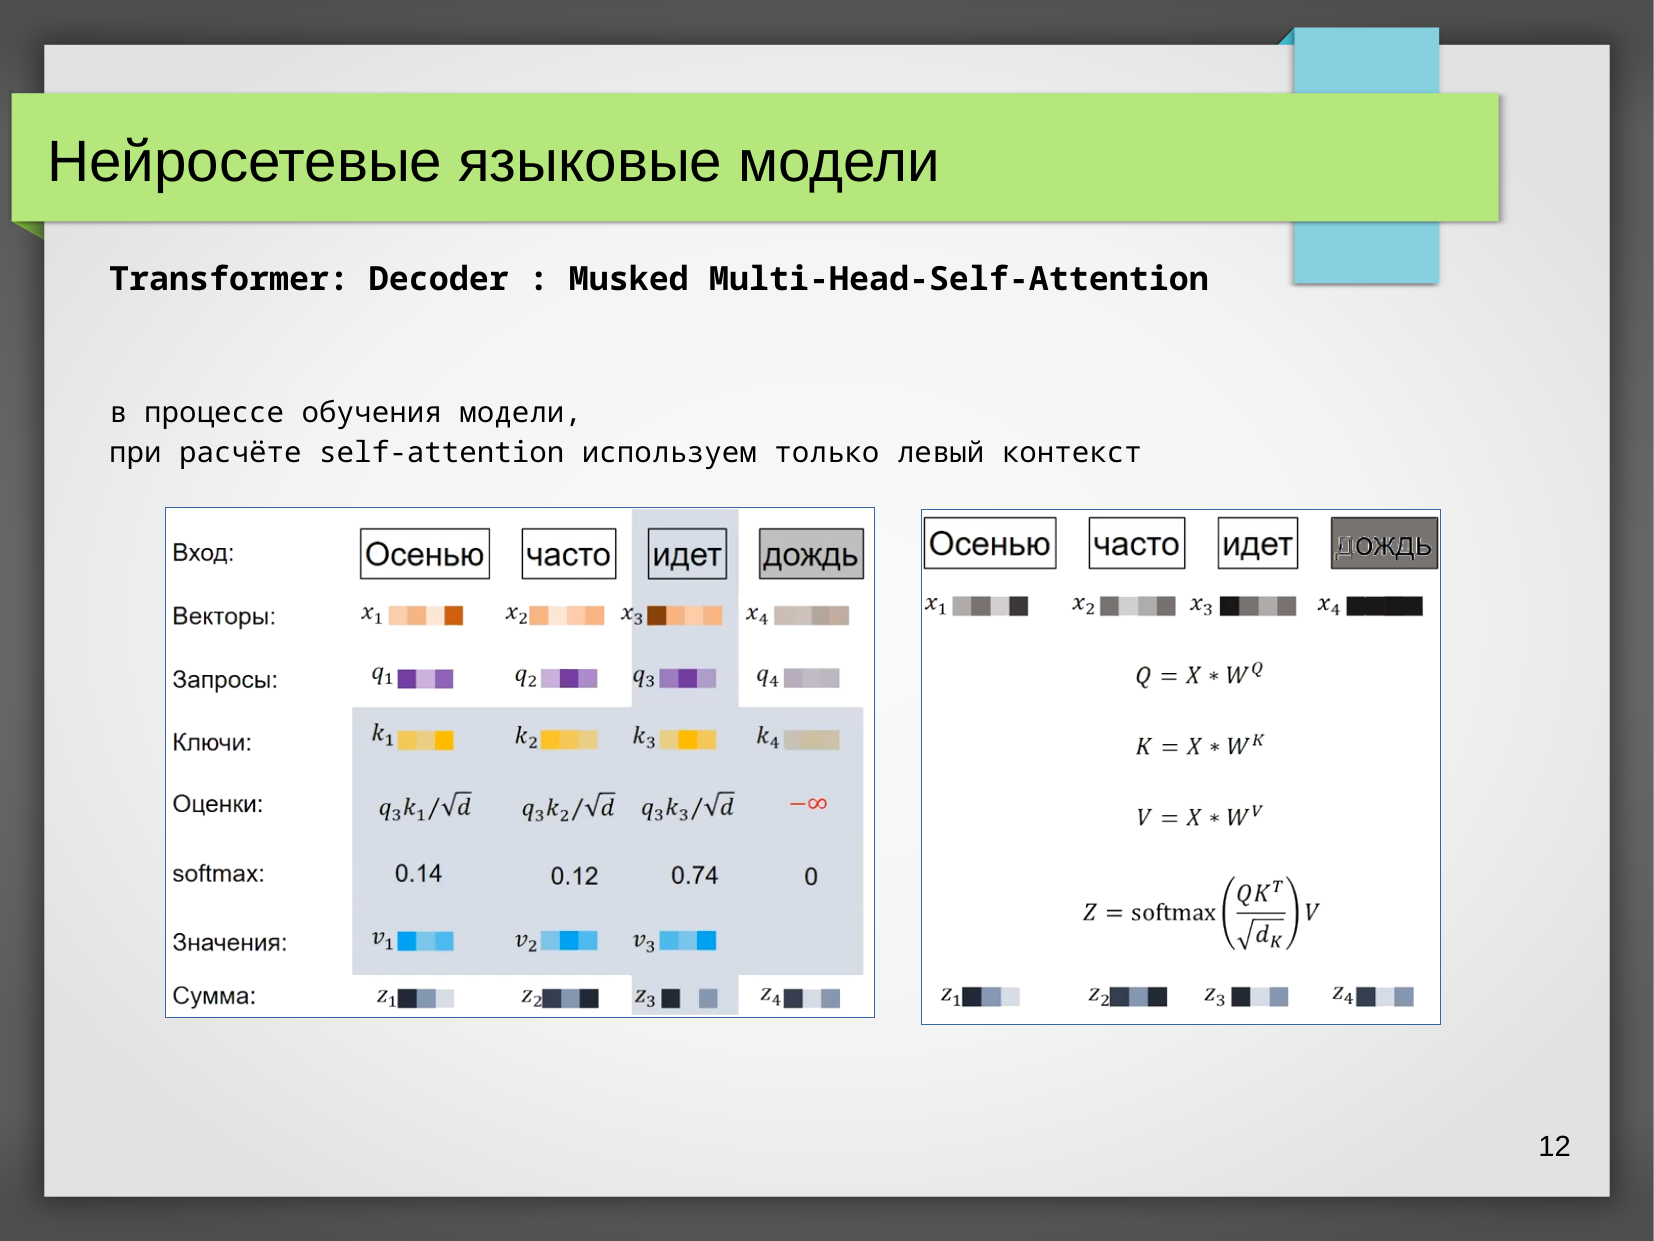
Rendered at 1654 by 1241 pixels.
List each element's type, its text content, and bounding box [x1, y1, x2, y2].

text_box Transformer: Decoder : Musked Multi-Head-Self-Attention в процессе обучения модели, при расчёте self-attention используем только левый контекст [94, 248, 1489, 447]
picture [0, 0, 1654, 1241]
title Нейросетевые языковые модели [47, 121, 1241, 201]
